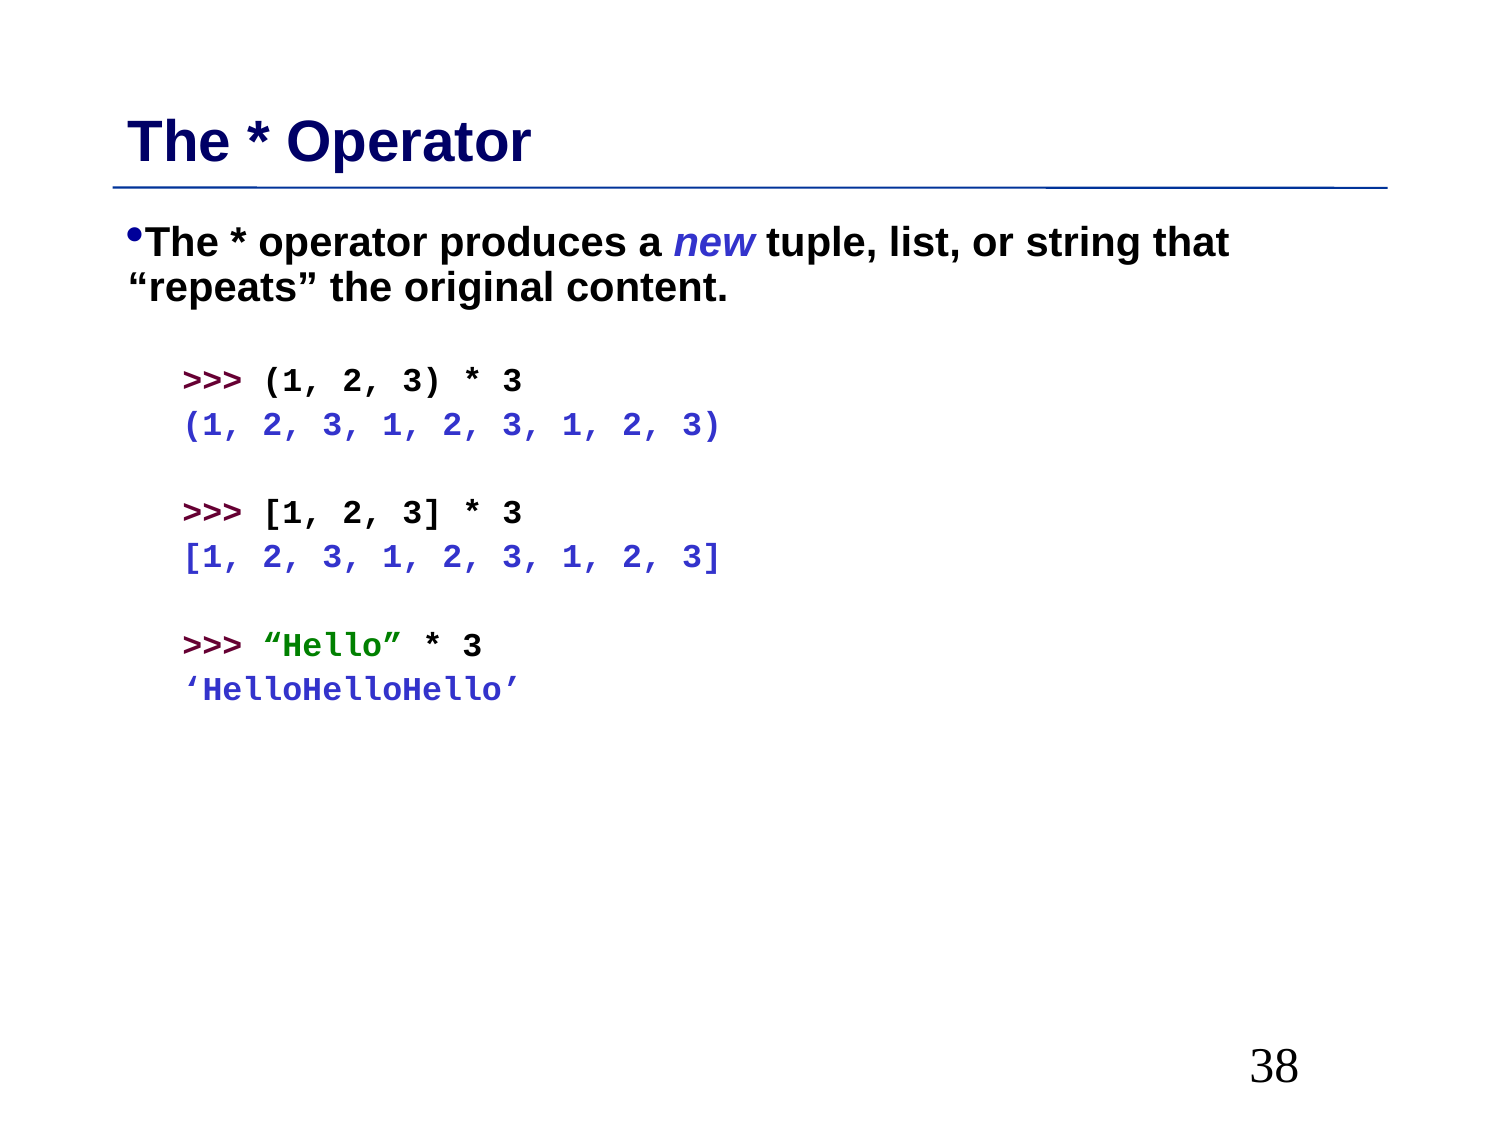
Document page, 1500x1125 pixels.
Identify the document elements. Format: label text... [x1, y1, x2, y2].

list The * operator produces a new tuple, list, or string that “repeats” the original content. >>> (1, 2, 3) * 3 (1, 2, 3, 1, 2, 3, 1, 2, 3) >>> [1, 2, 3] * 3 [1, 2, 3, 1, 2, 3, 1, 2, 3] >>> “Hello” * 3 ‘HelloHelloHello’ [112, 212, 1388, 963]
title The * Operator [112, 95, 1388, 181]
text_box [1074, 994, 1387, 1125]
